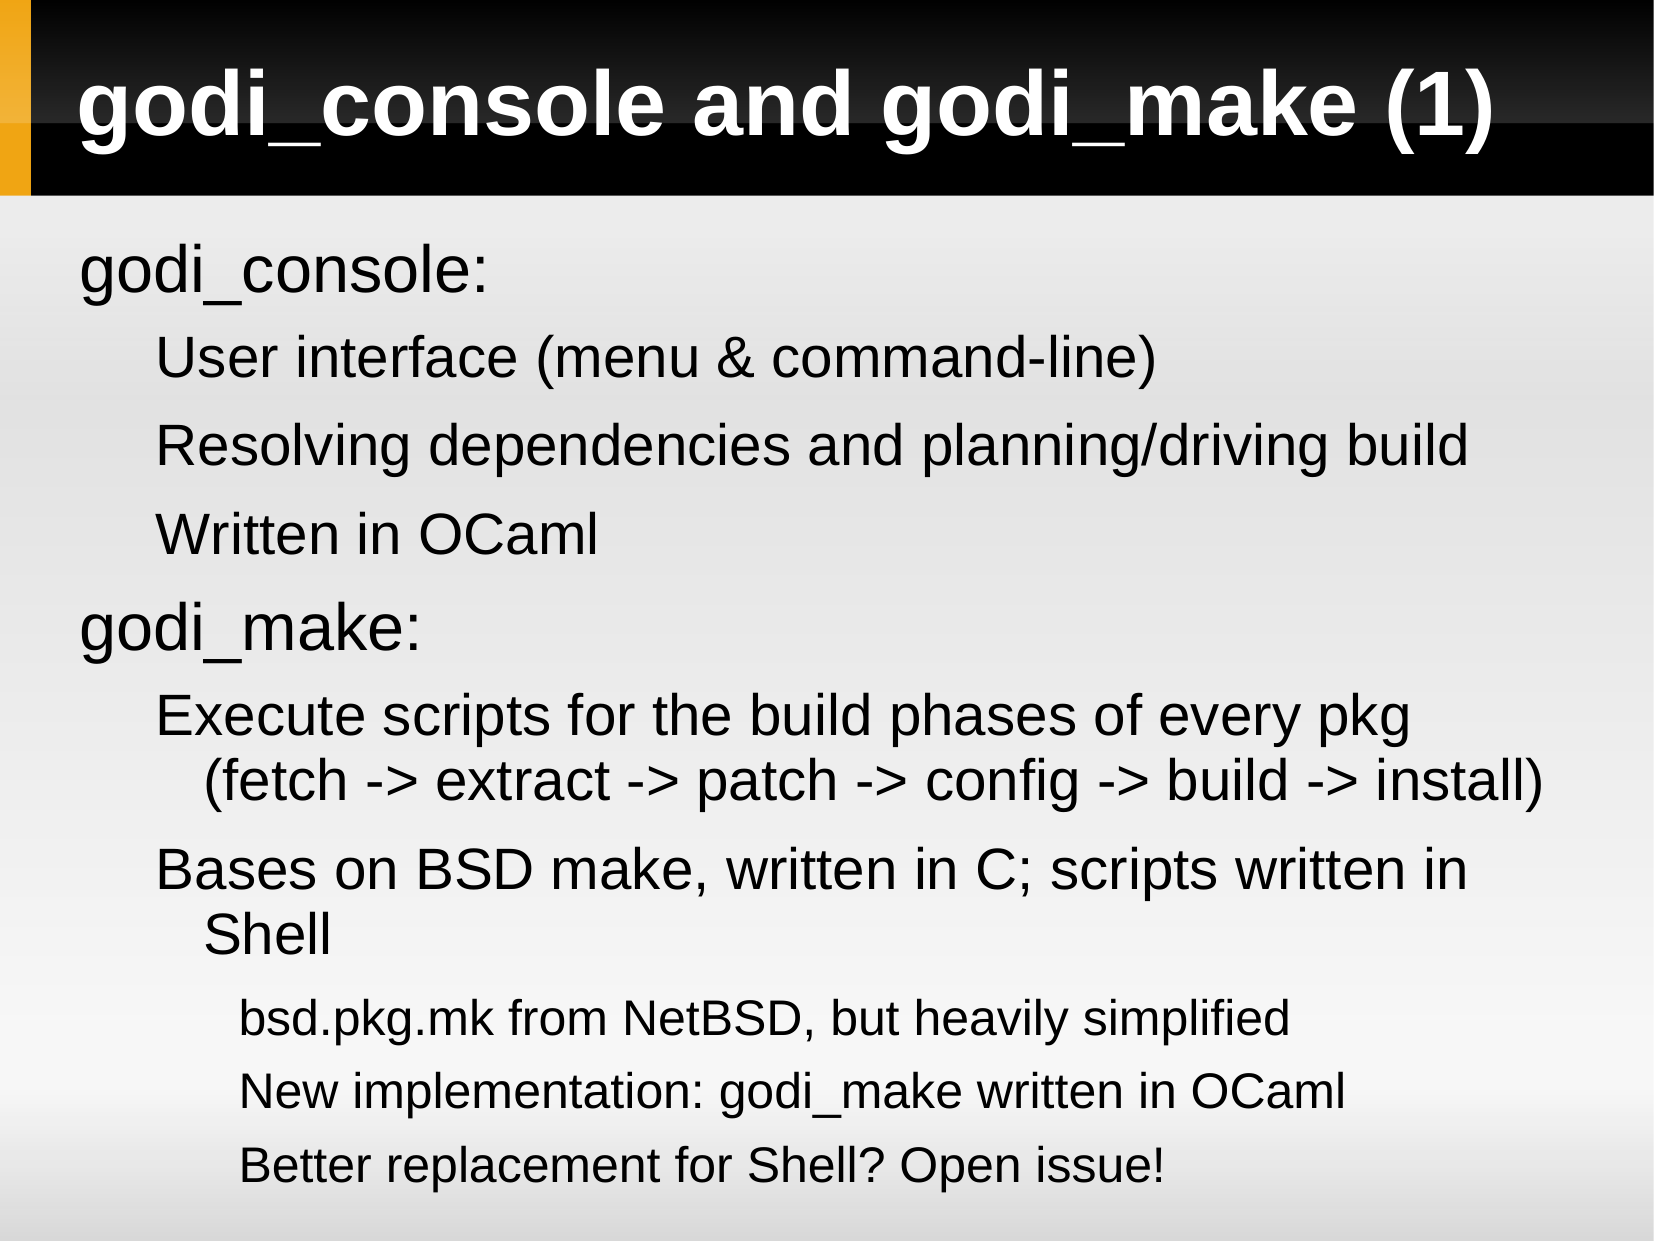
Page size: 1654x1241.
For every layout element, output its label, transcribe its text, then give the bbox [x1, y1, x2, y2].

title godi_console and godi_make (1) [76, 0, 1565, 208]
picture [0, 0, 1654, 1241]
list godi_console: User interface (menu & command-line) Resolving dependencies and planning/driving build Written in OCaml godi_make: Execute scripts for the build phases of every pkg (fetch -> extract -> patch -> config -> build -> install) Bases on BSD make, written in C; scripts written in Shell bsd.pkg.mk from NetBSD, but heavily simplified New implementation: godi_make written in OCaml Better replacement for Shell? Open issue! [61, 231, 1550, 1192]
